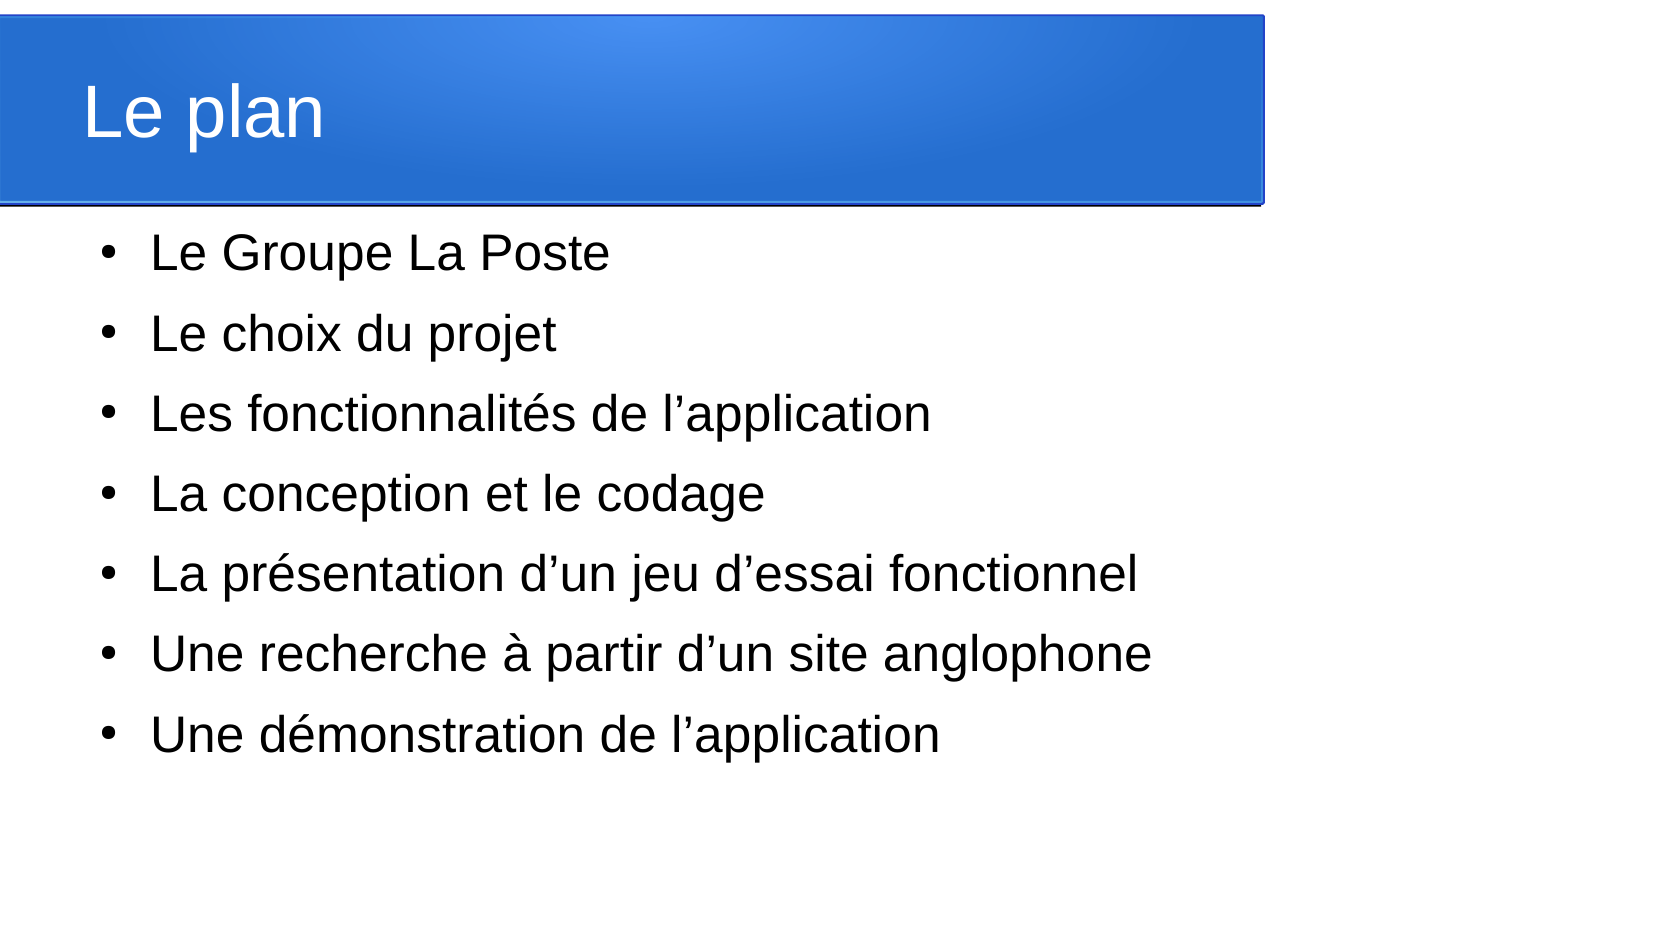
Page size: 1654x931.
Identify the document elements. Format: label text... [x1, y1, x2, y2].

title Le plan [82, 35, 1235, 189]
list Le Groupe La Poste Le choix du projet Les fonctionnalités de l’application La conception et le codage La présentation d’un jeu d’essai fonctionnel Une recherche à partir d’un site anglophone Une démonstration de l’application [82, 224, 1571, 764]
